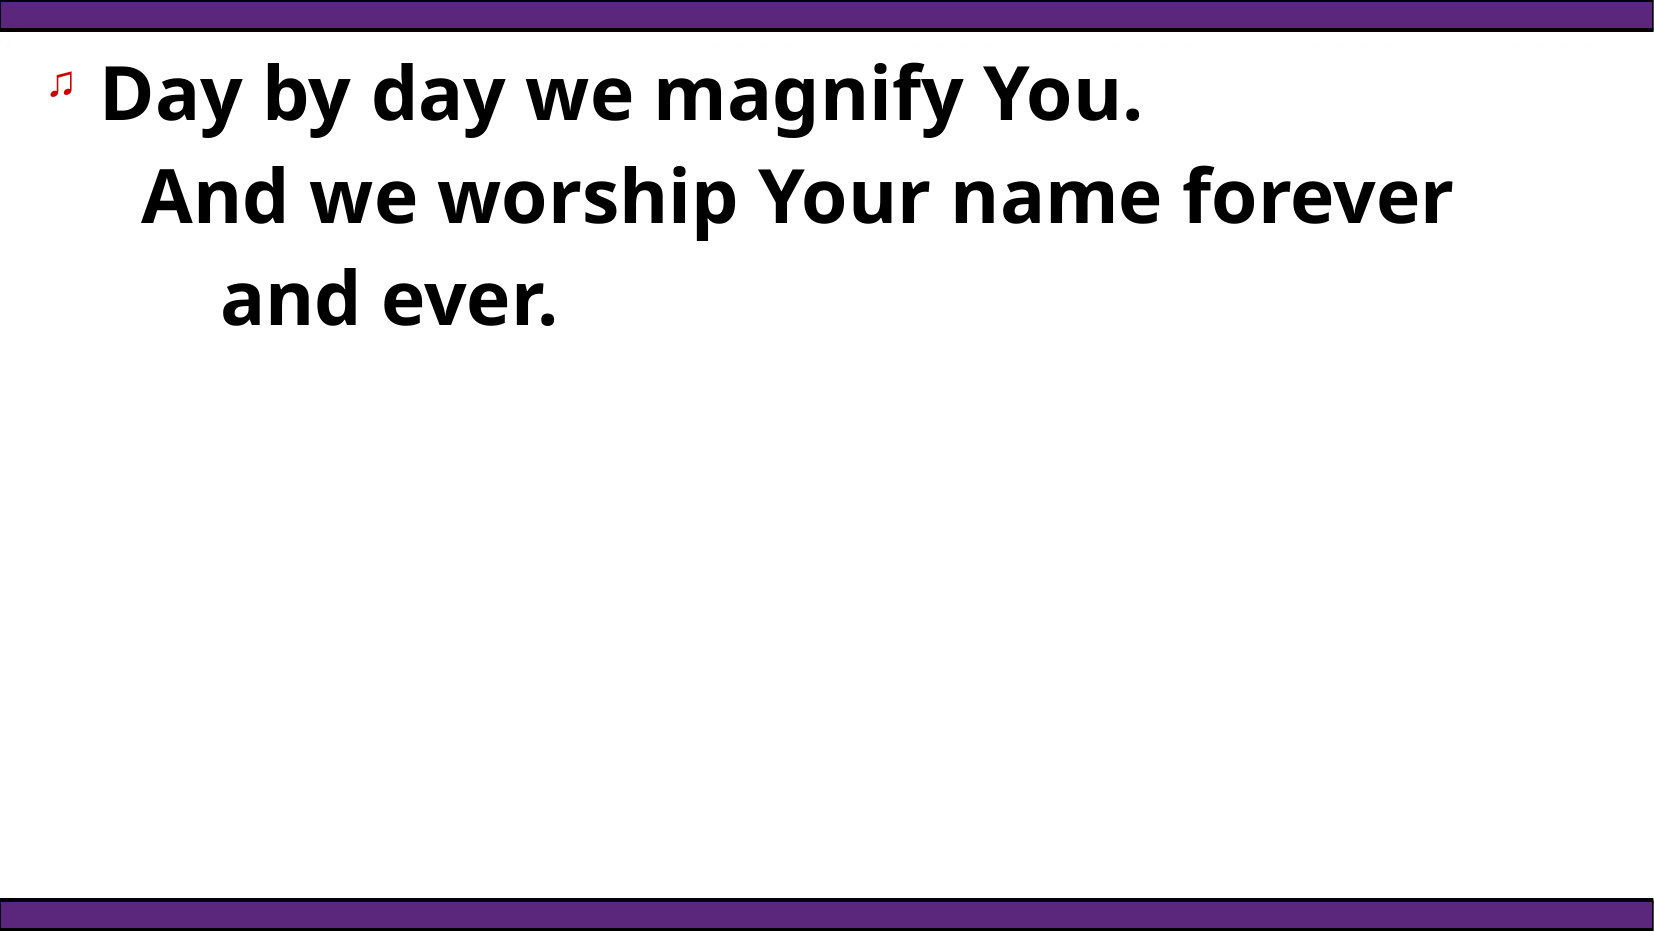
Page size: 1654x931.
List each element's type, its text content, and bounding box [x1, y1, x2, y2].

text_box [0, 900, 1654, 931]
text_box ♫ Day by day we magnify You. And we worship Your name forever and ever. [30, 33, 1591, 348]
picture [0, 31, 1654, 900]
text_box [0, 0, 1654, 31]
